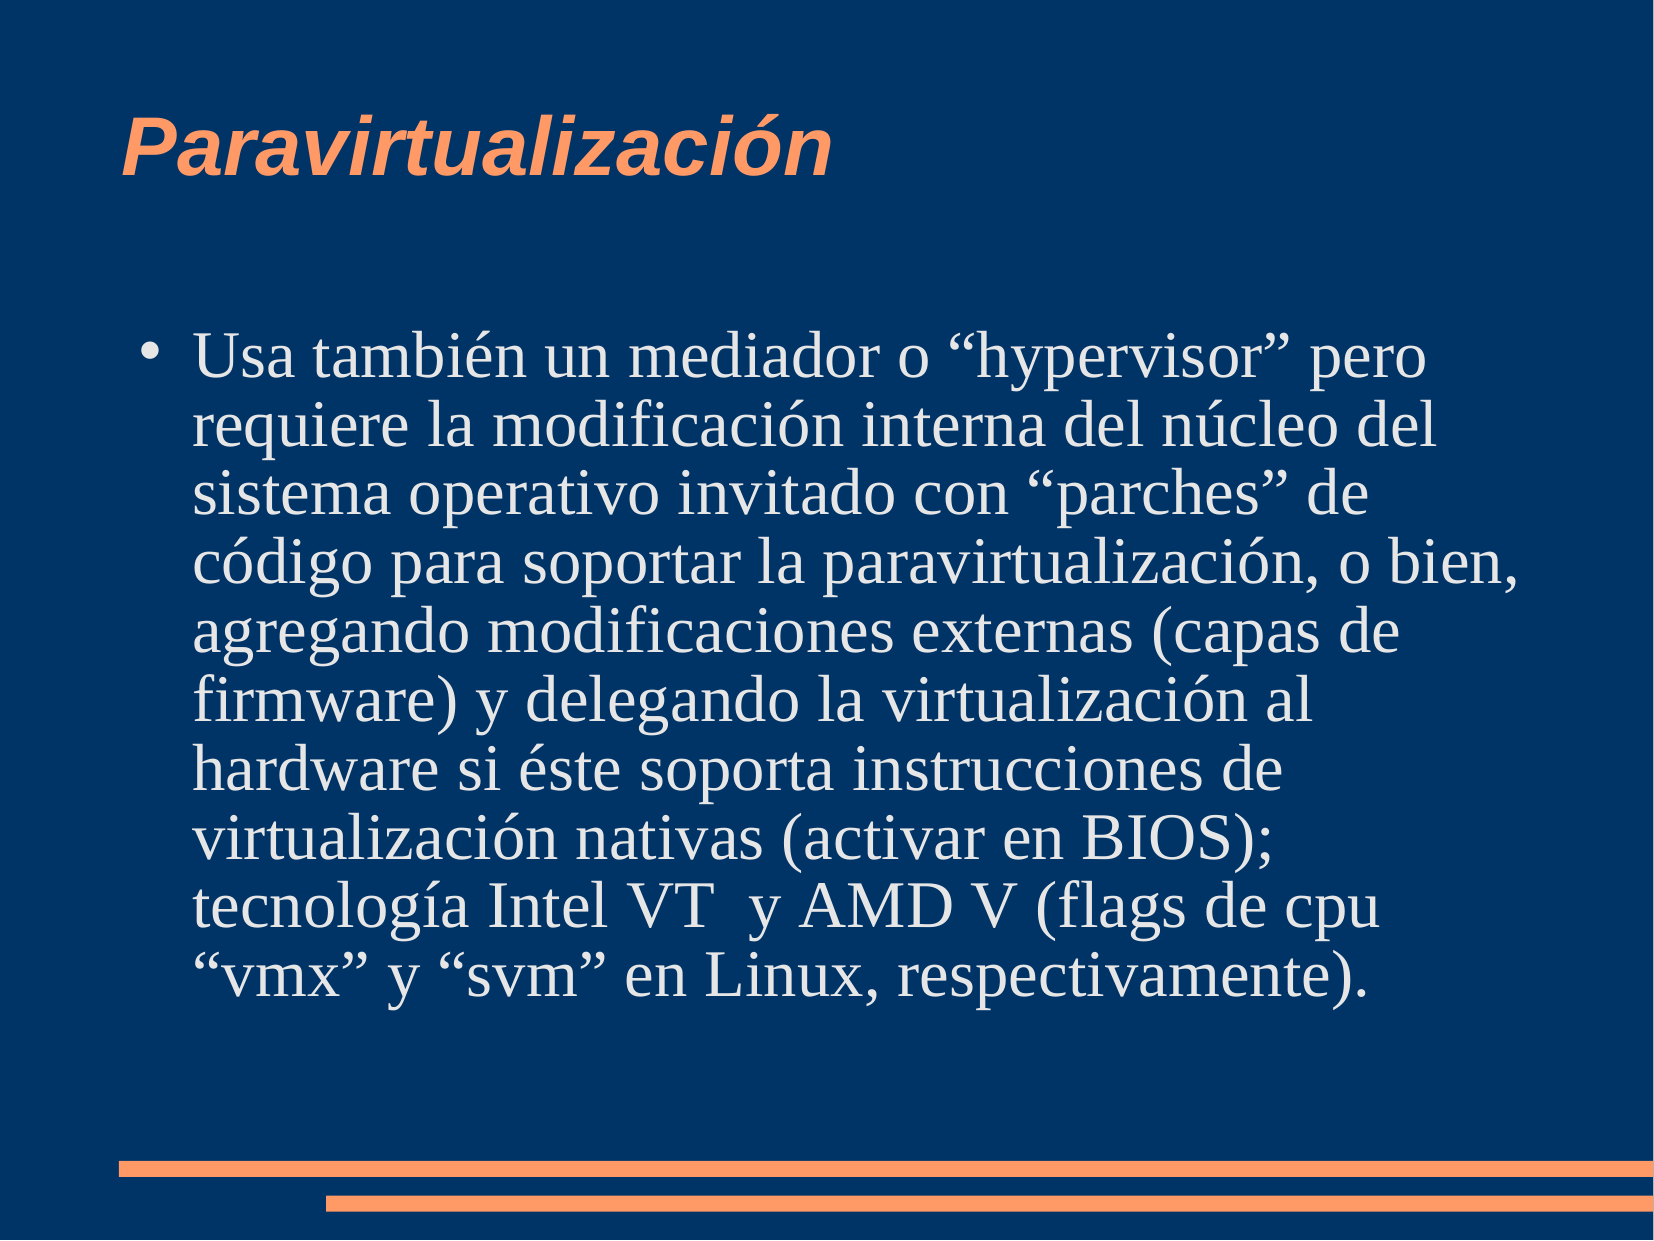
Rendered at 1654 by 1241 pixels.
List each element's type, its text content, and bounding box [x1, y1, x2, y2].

title Paravirtualización [121, 53, 1534, 246]
list Usa también un mediador o “hypervisor” pero requiere la modificación interna del núcleo del sistema operativo invitado con “parches” de código para soportar la paravirtualización, o bien, agregando modificaciones externas (capas de firmware) y delegando la virtualización al hardware si éste soporta instrucciones de virtualización nativas (activar en BIOS); tecnología Intel VT y AMD V (flags de cpu “vmx” y “svm” en Linux, respectivamente). [121, 322, 1561, 1118]
